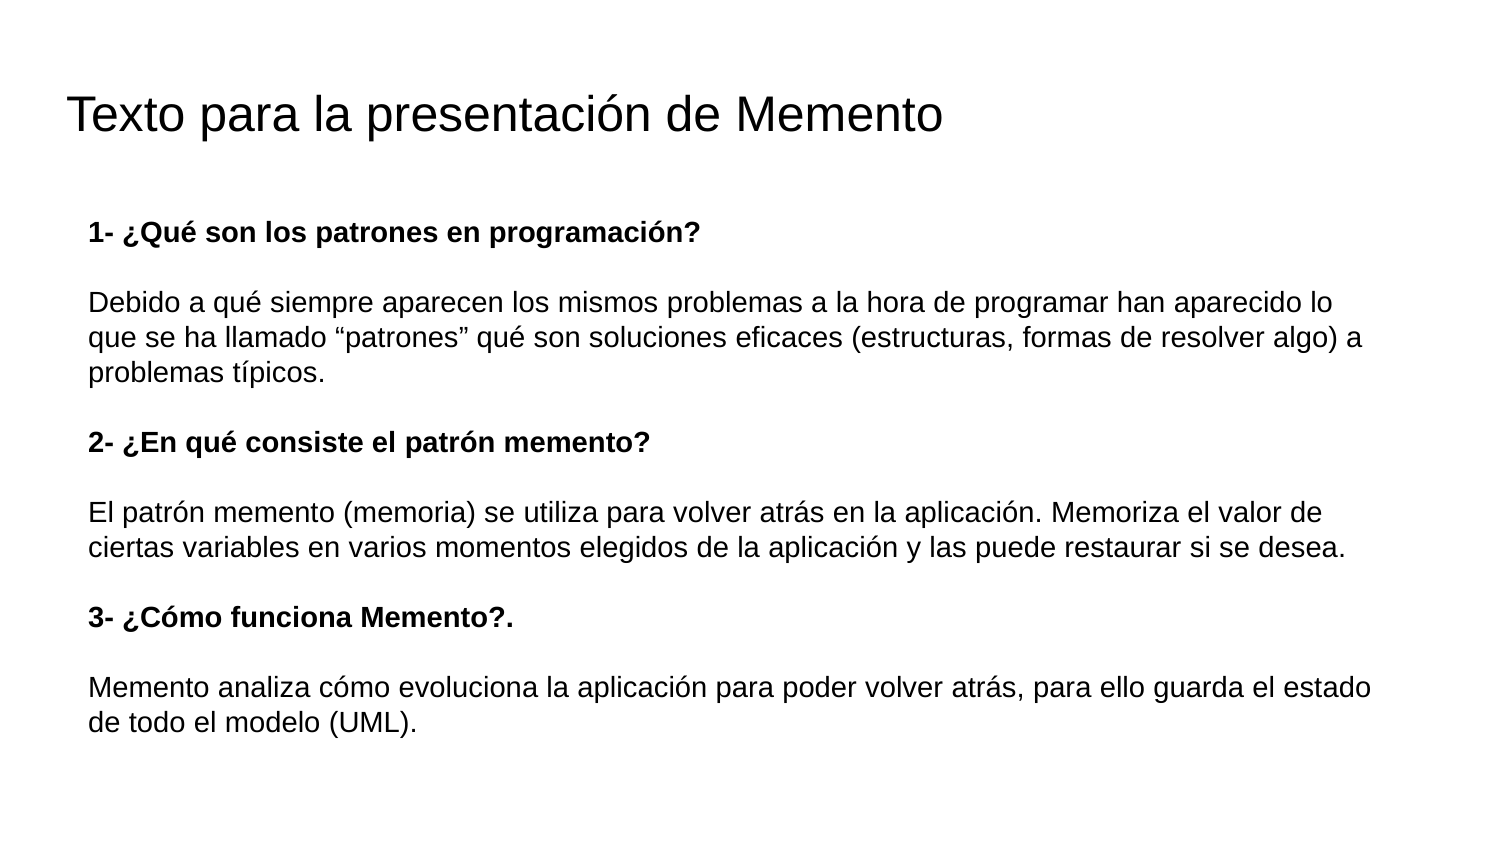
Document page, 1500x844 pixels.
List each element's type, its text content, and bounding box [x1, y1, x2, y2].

title Texto para la presentación de Memento [51, 53, 1449, 156]
text_box 1- ¿Qué son los patrones en programación? Debido a qué siempre aparecen los mismos problemas a la hora de programar han aparecido lo que se ha llamado “patrones” qué son soluciones eficaces (estructuras, formas de resolver algo) a problemas típicos. 2- ¿En qué consiste el patrón memento? El patrón memento (memoria) se utiliza para volver atrás en la aplicación. Memoriza el valor de ciertas variables en varios momentos elegidos de la aplicación y las puede restaurar si se desea. 3- ¿Cómo funciona Memento?. Memento analiza cómo evoluciona la aplicación para poder volver atrás, para ello guarda el estado de todo el modelo (UML). [73, 198, 1401, 822]
